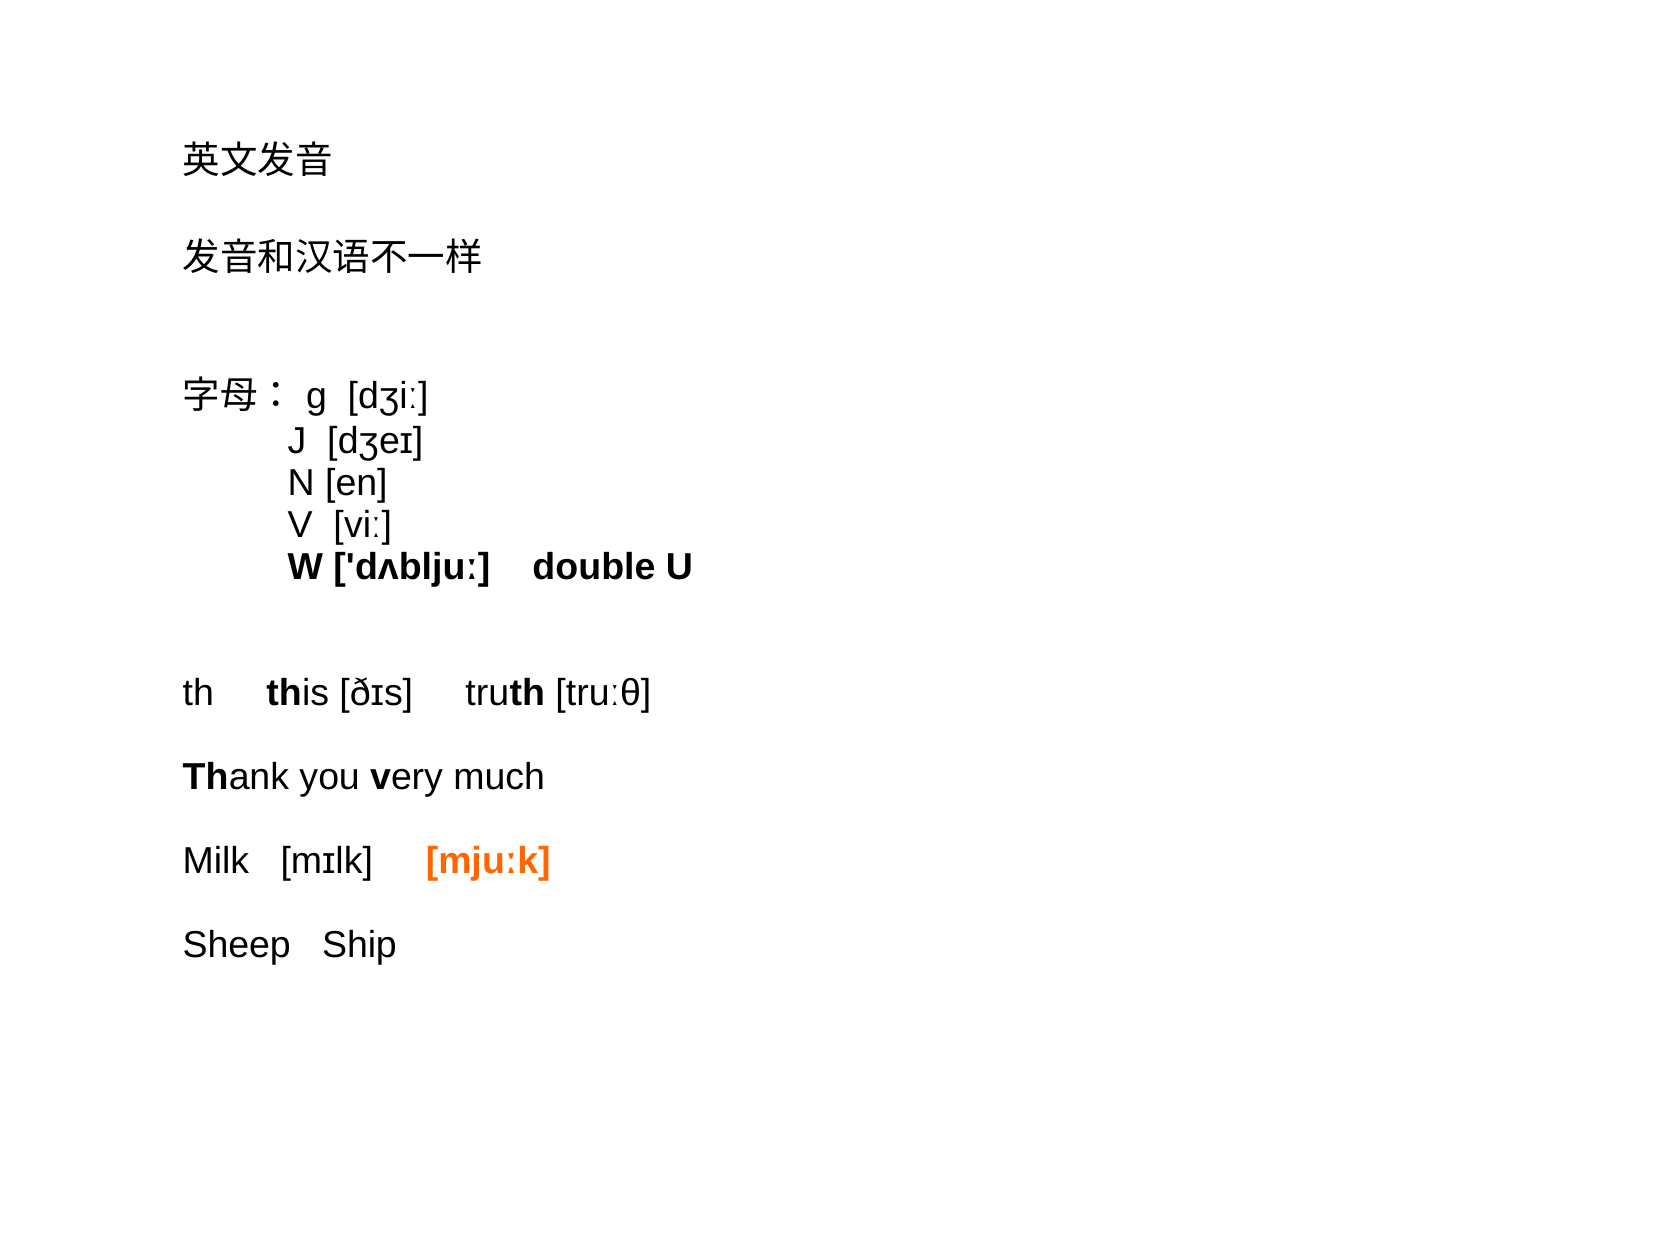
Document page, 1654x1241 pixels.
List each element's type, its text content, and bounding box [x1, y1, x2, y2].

text_box 英文发音 发音和汉语不一样 字母：g [dʒiː] J [dʒeɪ] N [en] V [viː] W ['dʌbljuː] double U th this [ðɪs] truth [truːθ] Thank you very much Milk [mɪlk] [mjuːk] Sheep Ship [168, 123, 945, 1241]
